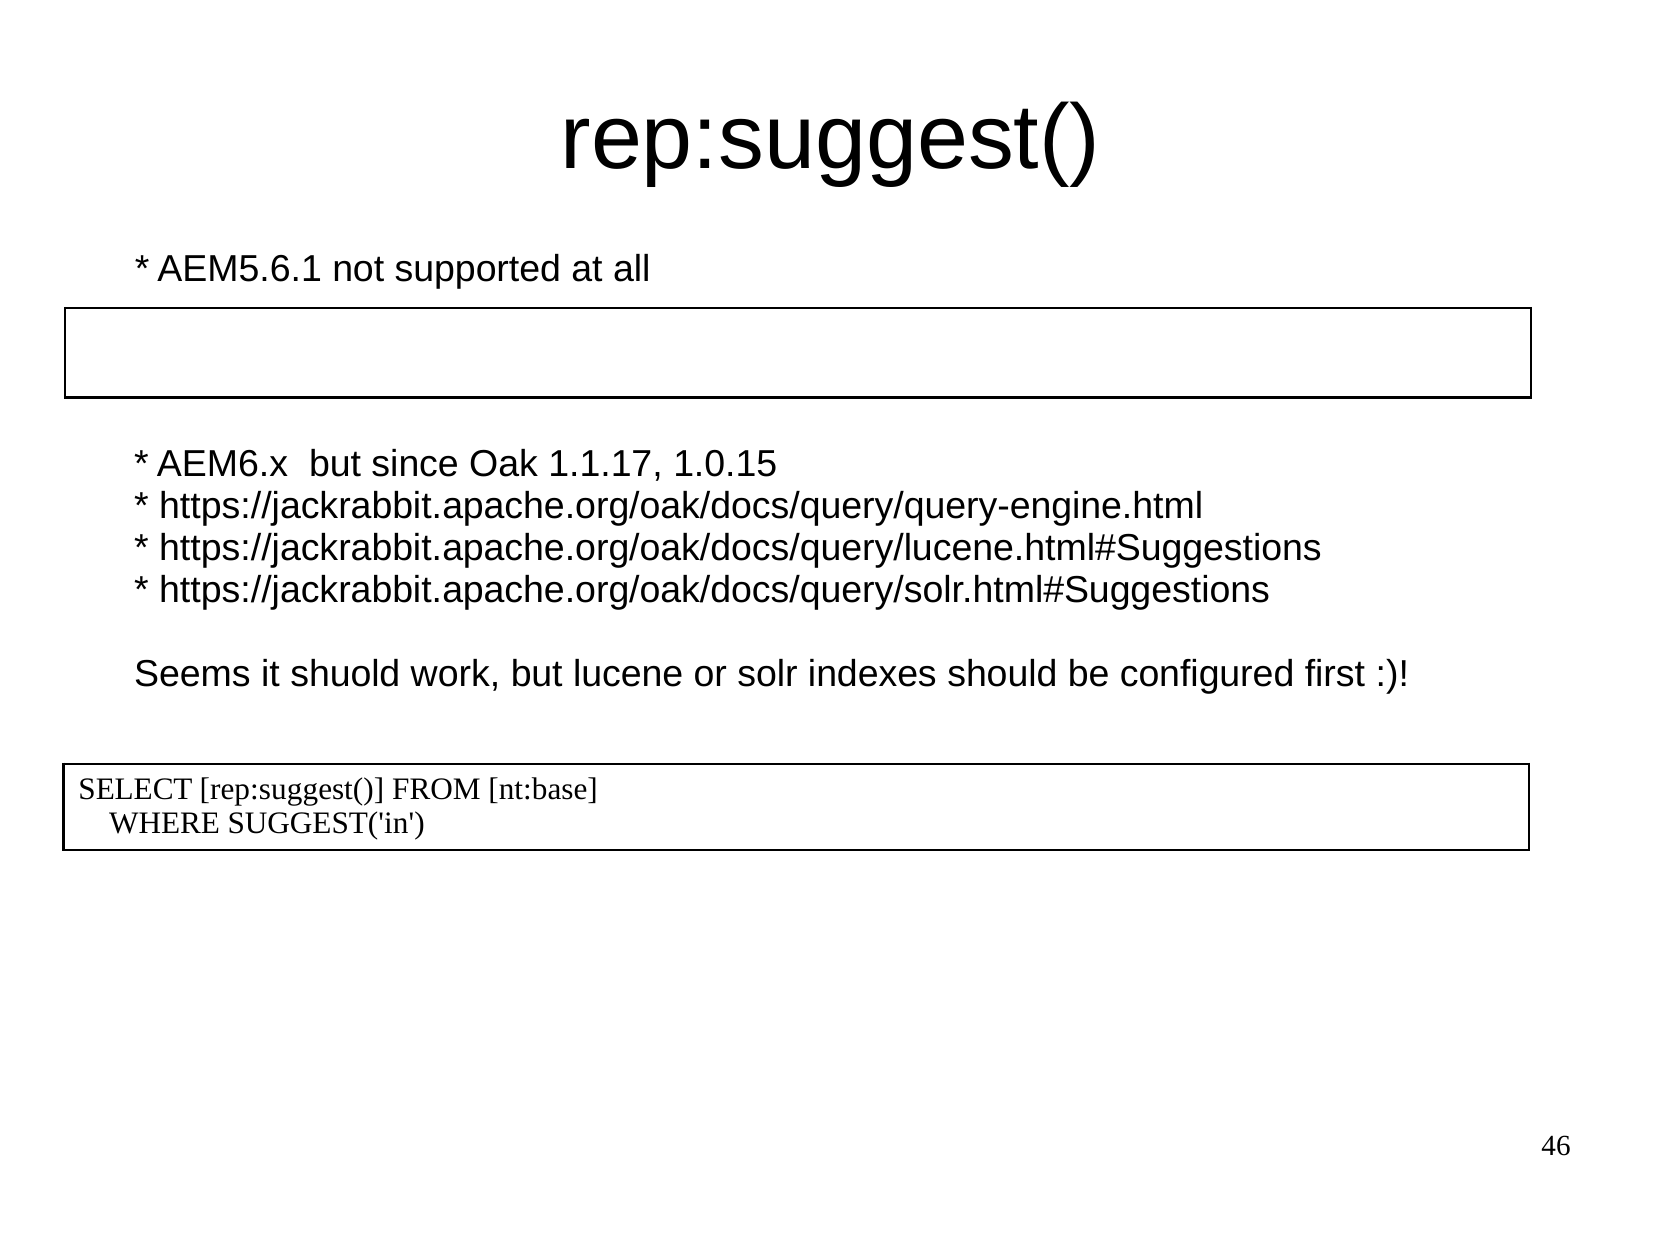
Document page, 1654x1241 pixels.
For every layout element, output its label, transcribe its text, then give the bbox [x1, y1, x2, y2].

title rep:suggest() [86, 32, 1576, 241]
text_box * AEM6.x but since Oak 1.1.17, 1.0.15 * https://jackrabbit.apache.org/oak/docs/query/query-engine.html * https://jackrabbit.apache.org/oak/docs/query/lucene.html#Suggestions * https://jackrabbit.apache.org/oak/docs/query/solr.html#Suggestions Seems it shuold work, but lucene or solr indexes should be configured first :)! [119, 435, 1530, 744]
table_header [66, 309, 1530, 396]
table_header SELECT [rep:suggest()] FROM [nt:base] WHERE SUGGEST('in') [65, 765, 1528, 849]
text_box * AEM5.6.1 not supported at all [120, 240, 1531, 297]
